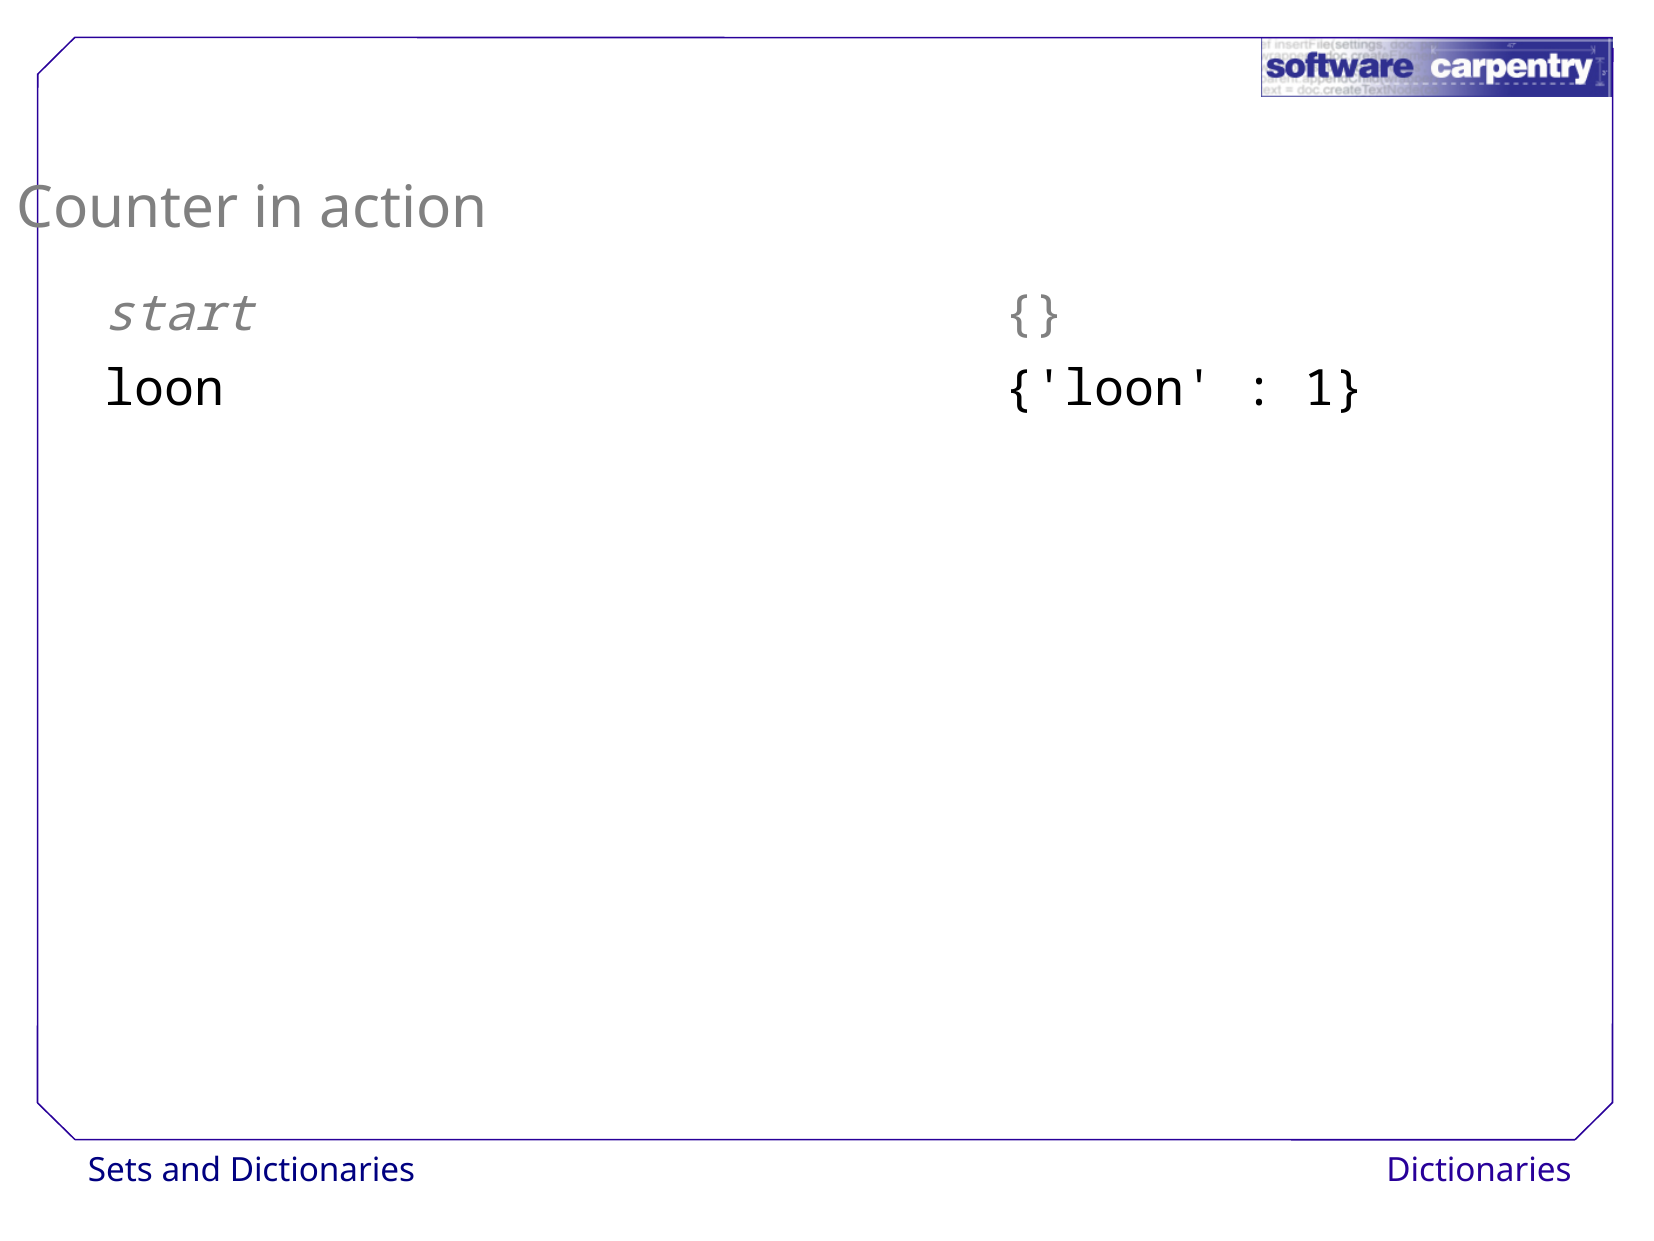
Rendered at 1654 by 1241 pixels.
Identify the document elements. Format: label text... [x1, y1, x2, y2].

text_box start {} loon {'loon' : 1} [89, 258, 1512, 1096]
text_box Counter in action [1, 126, 653, 248]
picture [1261, 39, 1613, 97]
